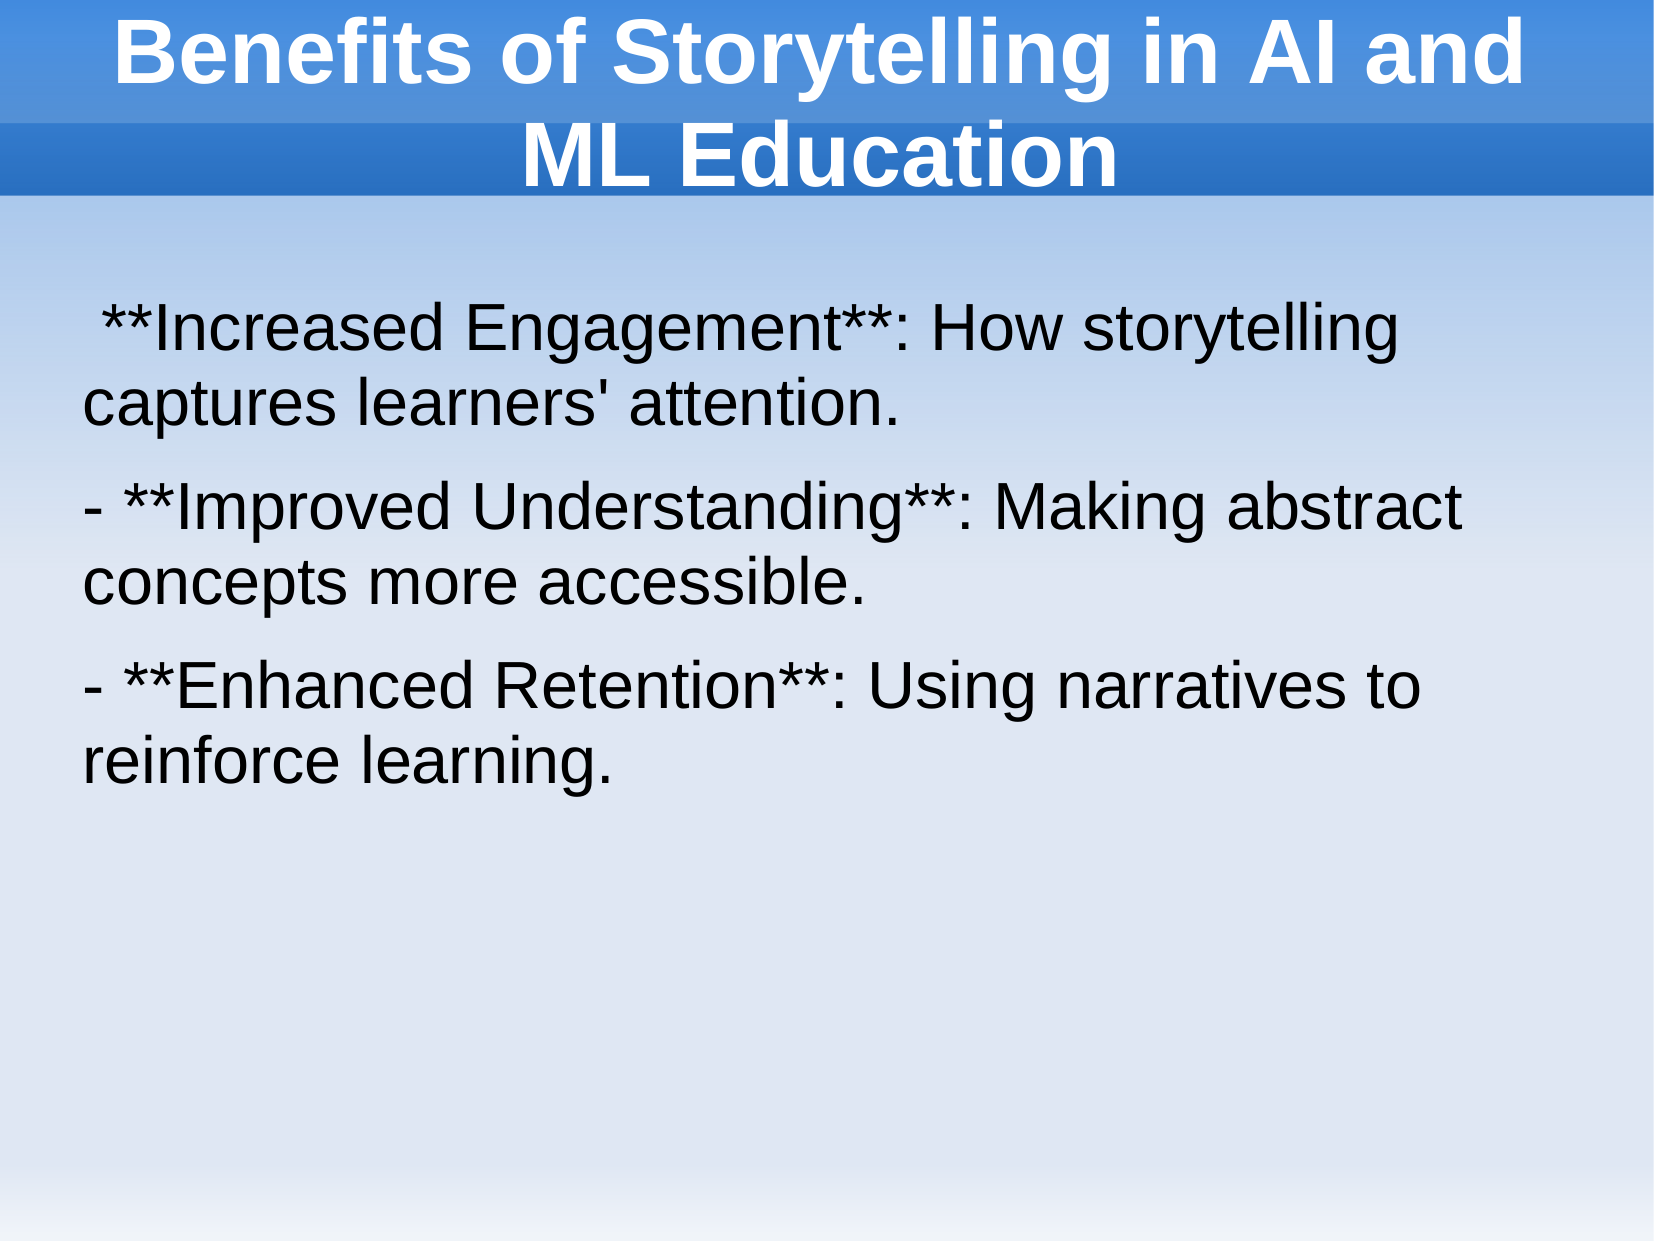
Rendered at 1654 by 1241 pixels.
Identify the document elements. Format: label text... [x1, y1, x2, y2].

picture [0, 0, 1654, 1241]
list **Increased Engagement**: How storytelling captures learners' attention. - **Improved Understanding**: Making abstract concepts more accessible. - **Enhanced Retention**: Using narratives to reinforce learning. [82, 290, 1571, 1109]
title Benefits of Storytelling in AI and ML Education [76, 0, 1565, 208]
